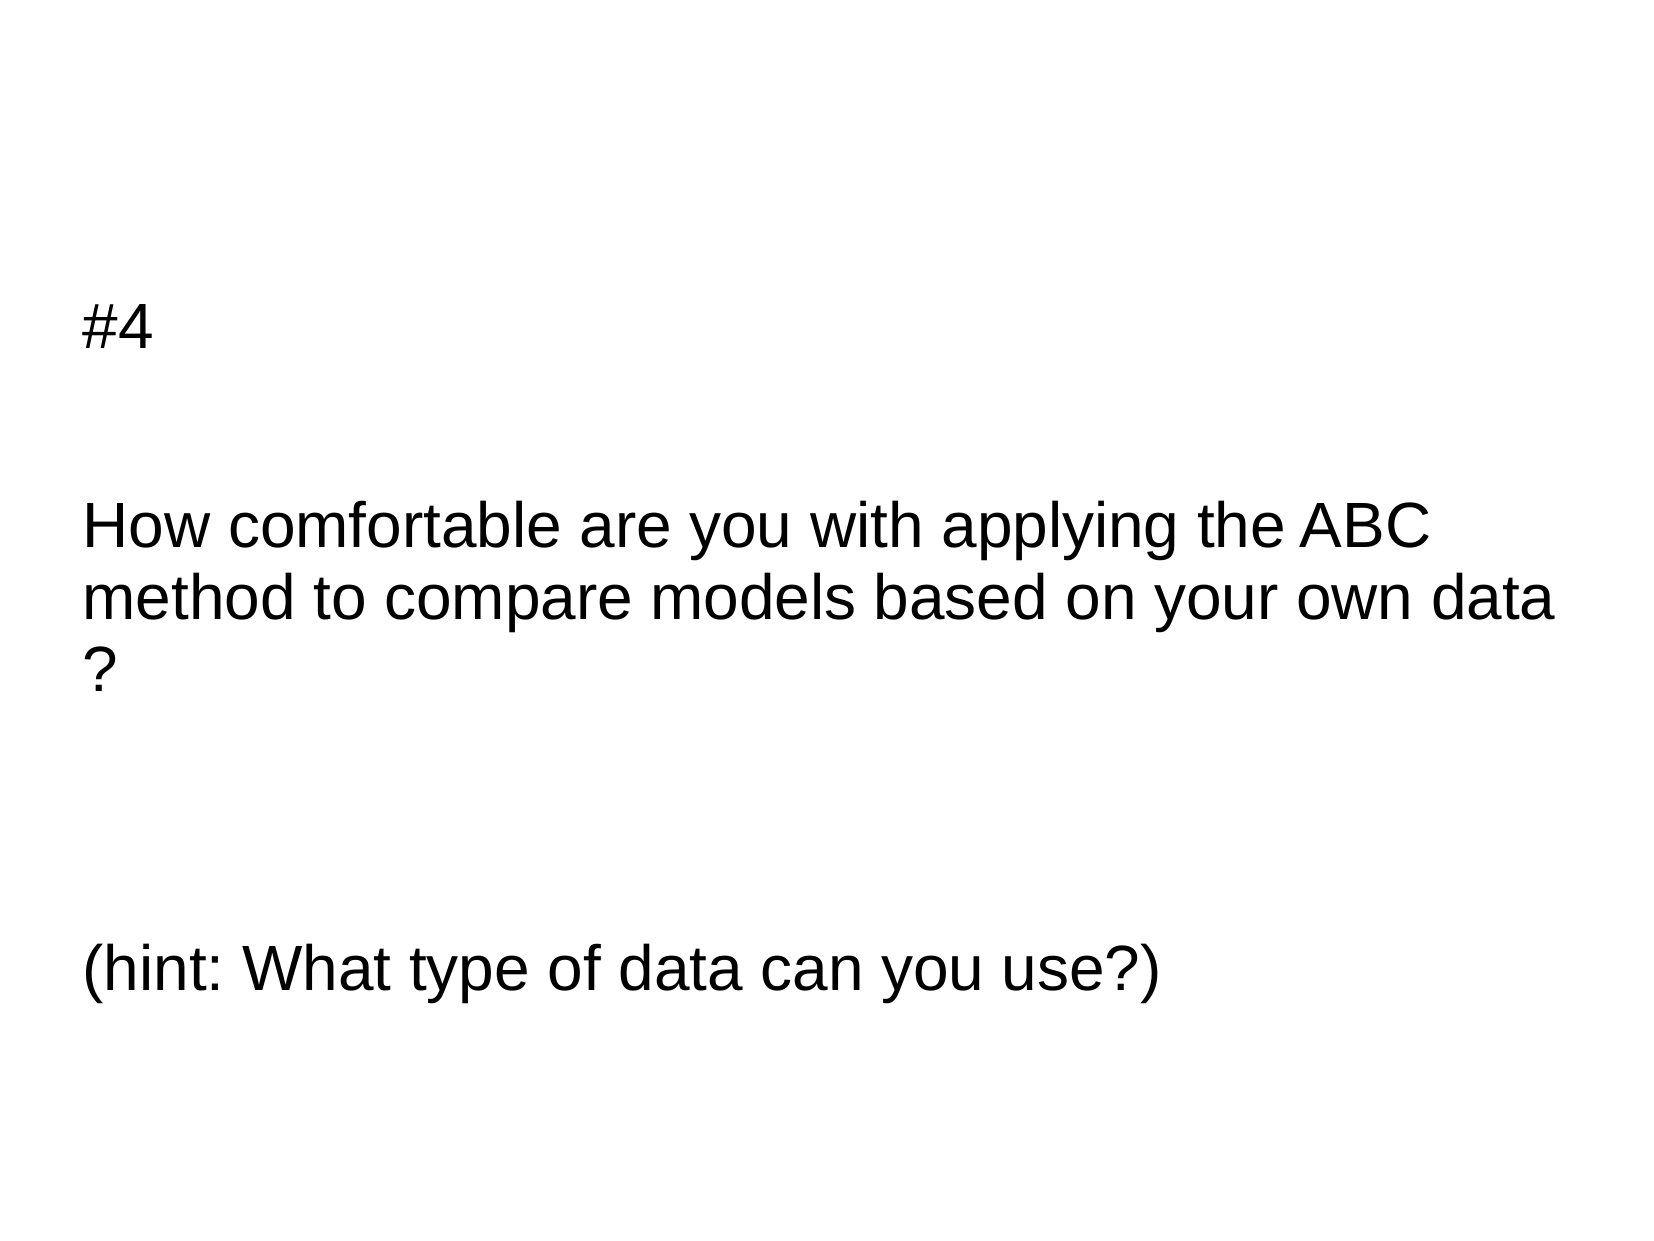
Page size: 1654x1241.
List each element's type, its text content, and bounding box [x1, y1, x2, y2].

list #4 How comfortable are you with applying the ABC method to compare models based on your own data ? (hint: What type of data can you use?) [82, 290, 1571, 1010]
